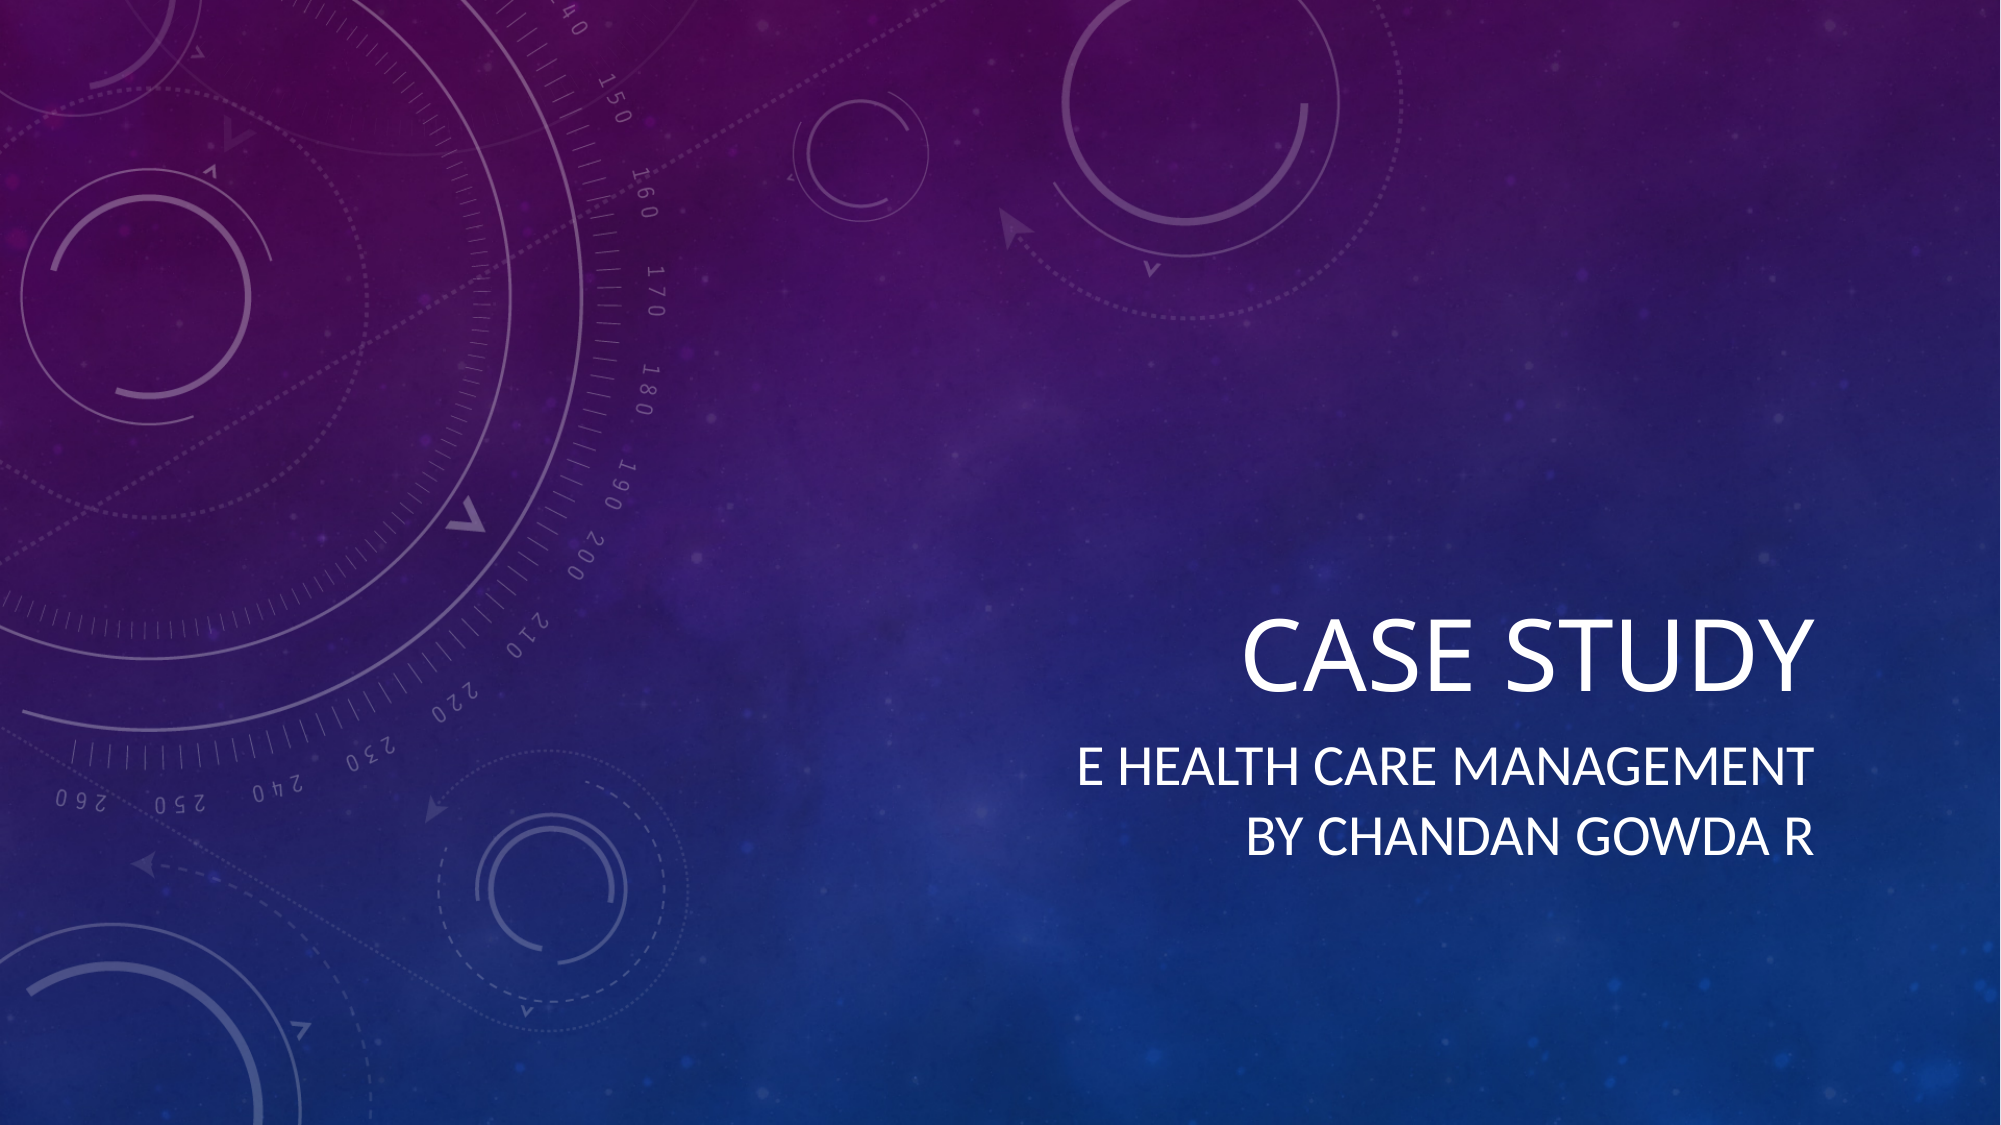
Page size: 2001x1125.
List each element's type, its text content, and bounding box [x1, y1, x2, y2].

subtitle E HEALTH CARE MANAGEMENT BY CHANDAN GOWDA R [650, 719, 1831, 950]
picture [0, 0, 2001, 1125]
title CASE STUDY [650, 322, 1831, 719]
